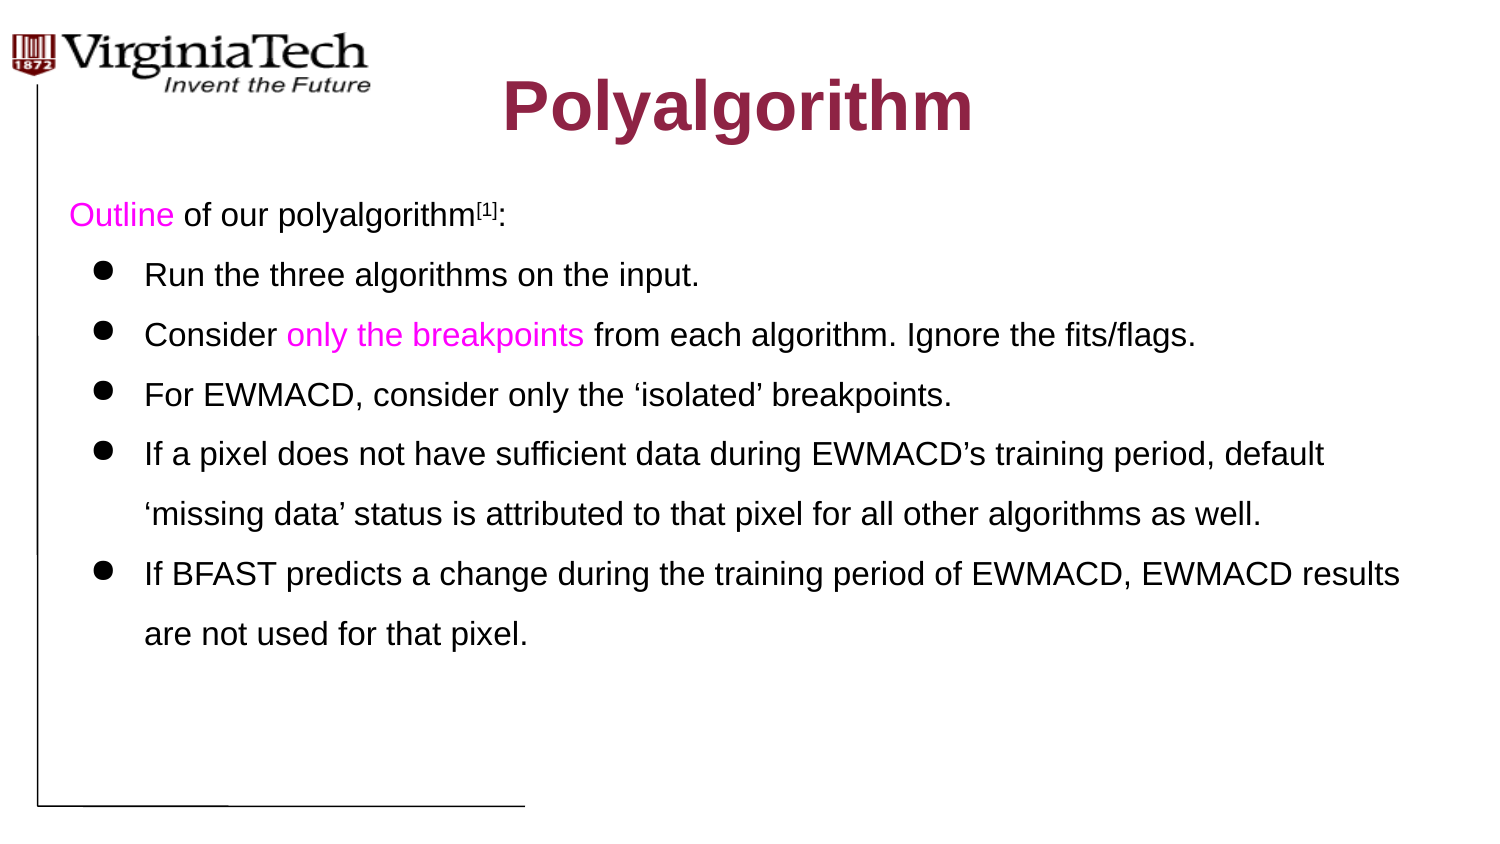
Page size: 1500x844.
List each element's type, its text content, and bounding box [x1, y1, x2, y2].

picture [12, 32, 372, 94]
text_box Outline of our polyalgorithm[1]: Run the three algorithms on the input. Consider only the breakpoints from each algorithm. Ignore the fits/flags. For EWMACD, consider only the ‘isolated’ breakpoints. If a pixel does not have sufficient data during EWMACD’s training period, default ‘missing data’ status is attributed to that pixel for all other algorithms as well. If BFAST predicts a change during the training period of EWMACD, EWMACD results are not used for that pixel. [54, 158, 1453, 809]
title Polyalgorithm [91, 44, 1387, 137]
